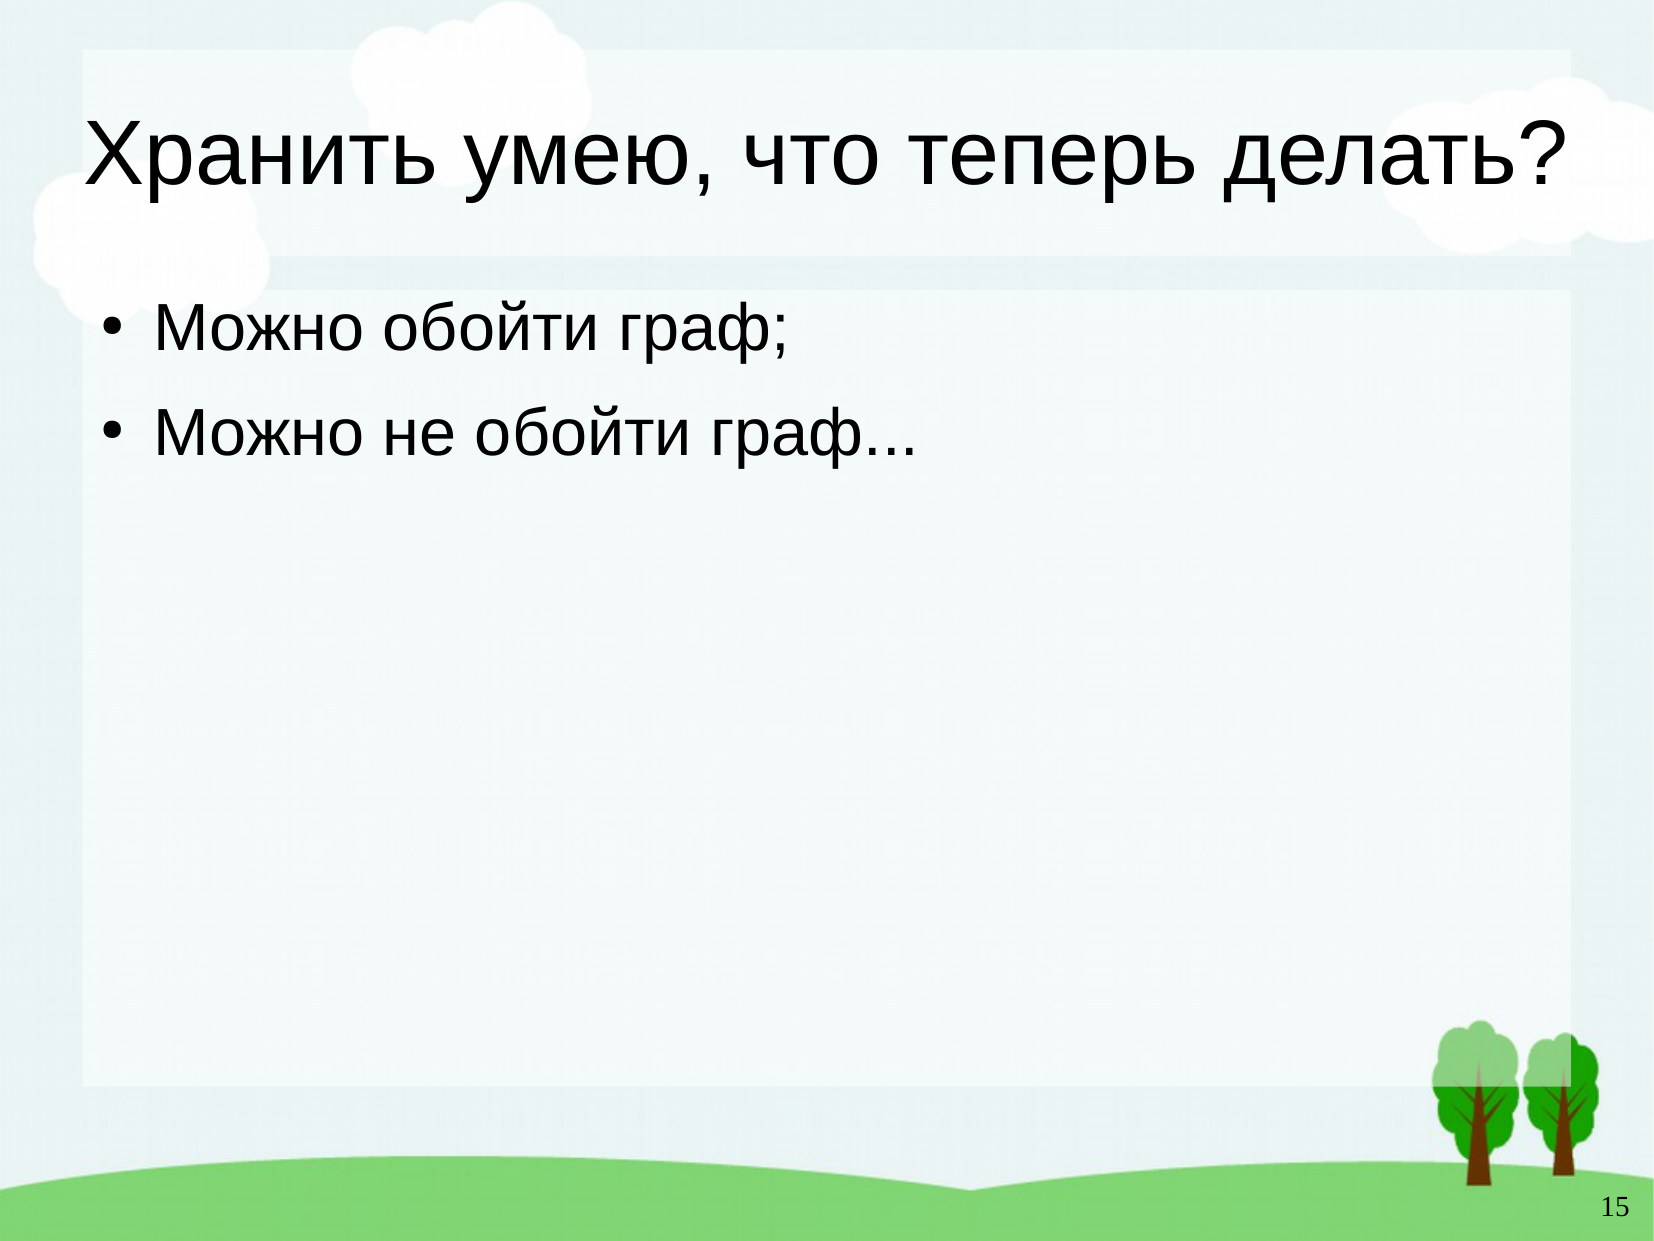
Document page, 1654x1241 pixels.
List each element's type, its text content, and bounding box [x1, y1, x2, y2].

picture [0, 0, 1654, 1241]
title Хранить умею, что теперь делать? [82, 49, 1571, 257]
list Можно обойти граф; Можно не обойти граф... [82, 290, 1571, 1087]
